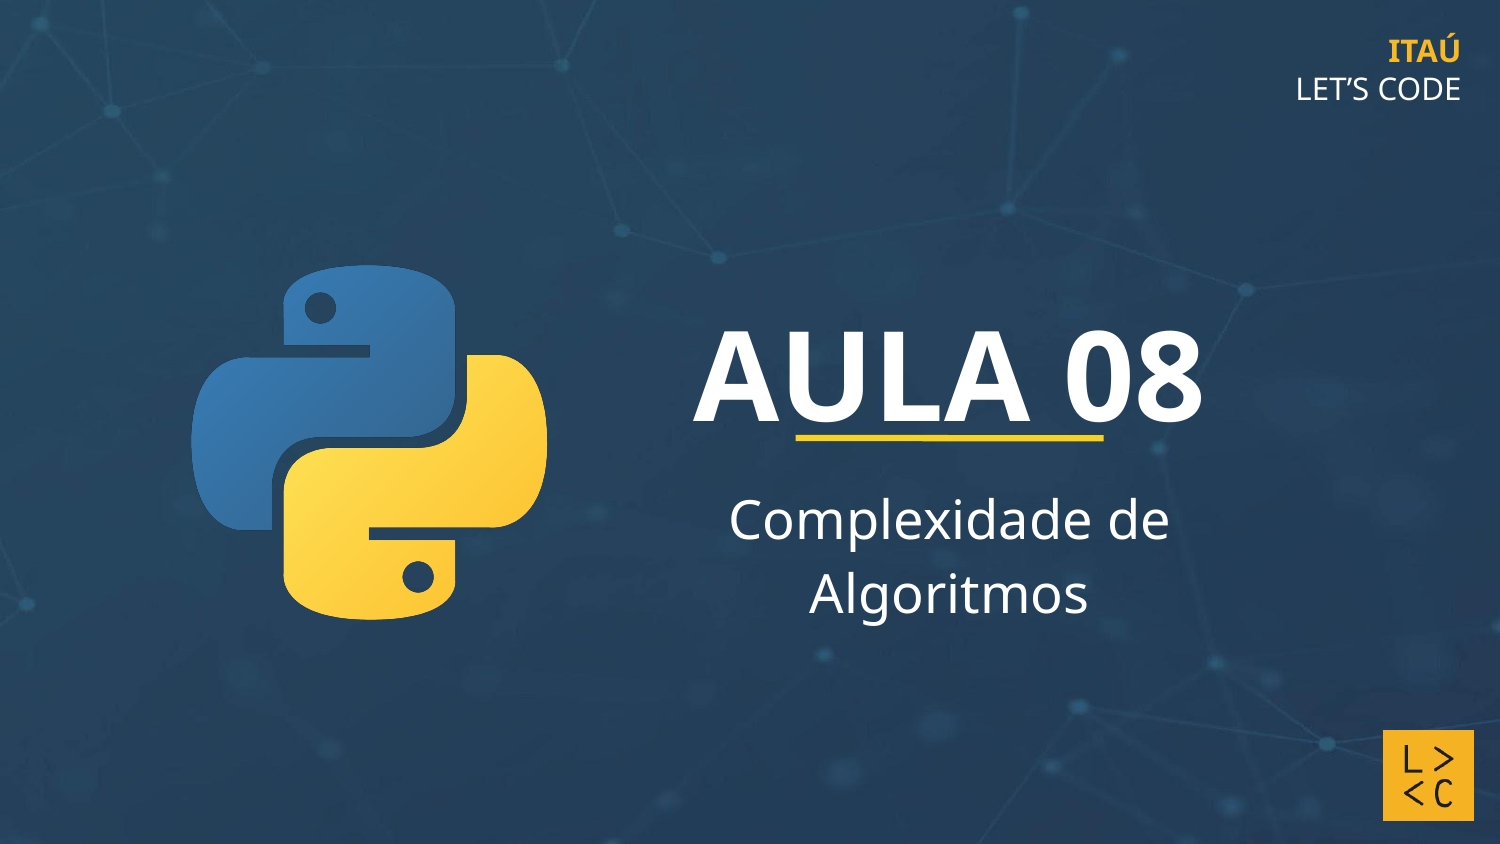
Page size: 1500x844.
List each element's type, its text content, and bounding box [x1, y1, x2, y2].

text_box ITAÚ [869, 16, 1477, 94]
text_box AULA 08 Complexidade de Algoritmos [595, 259, 1304, 635]
text_box LET’S CODE [869, 94, 1477, 132]
picture [0, 0, 1500, 844]
